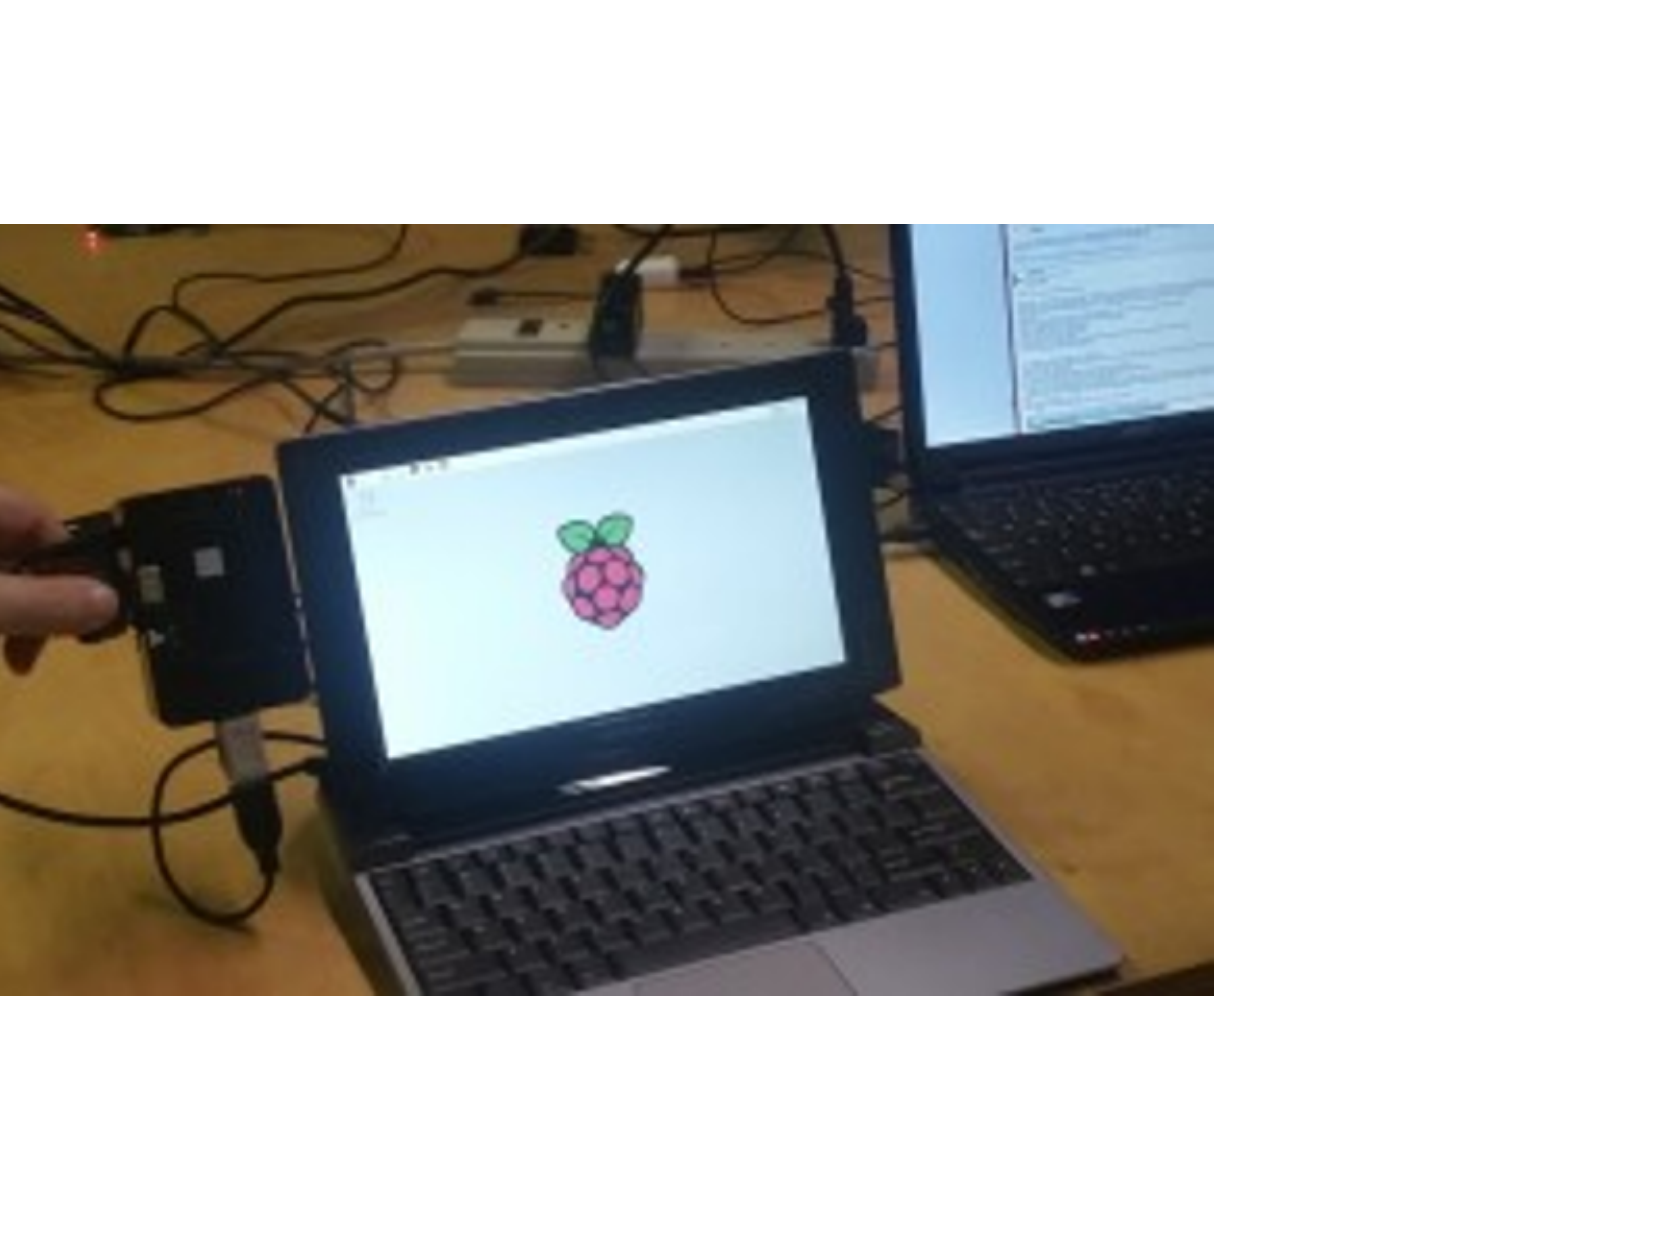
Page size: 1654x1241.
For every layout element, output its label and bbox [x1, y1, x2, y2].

picture [0, 224, 1214, 996]
